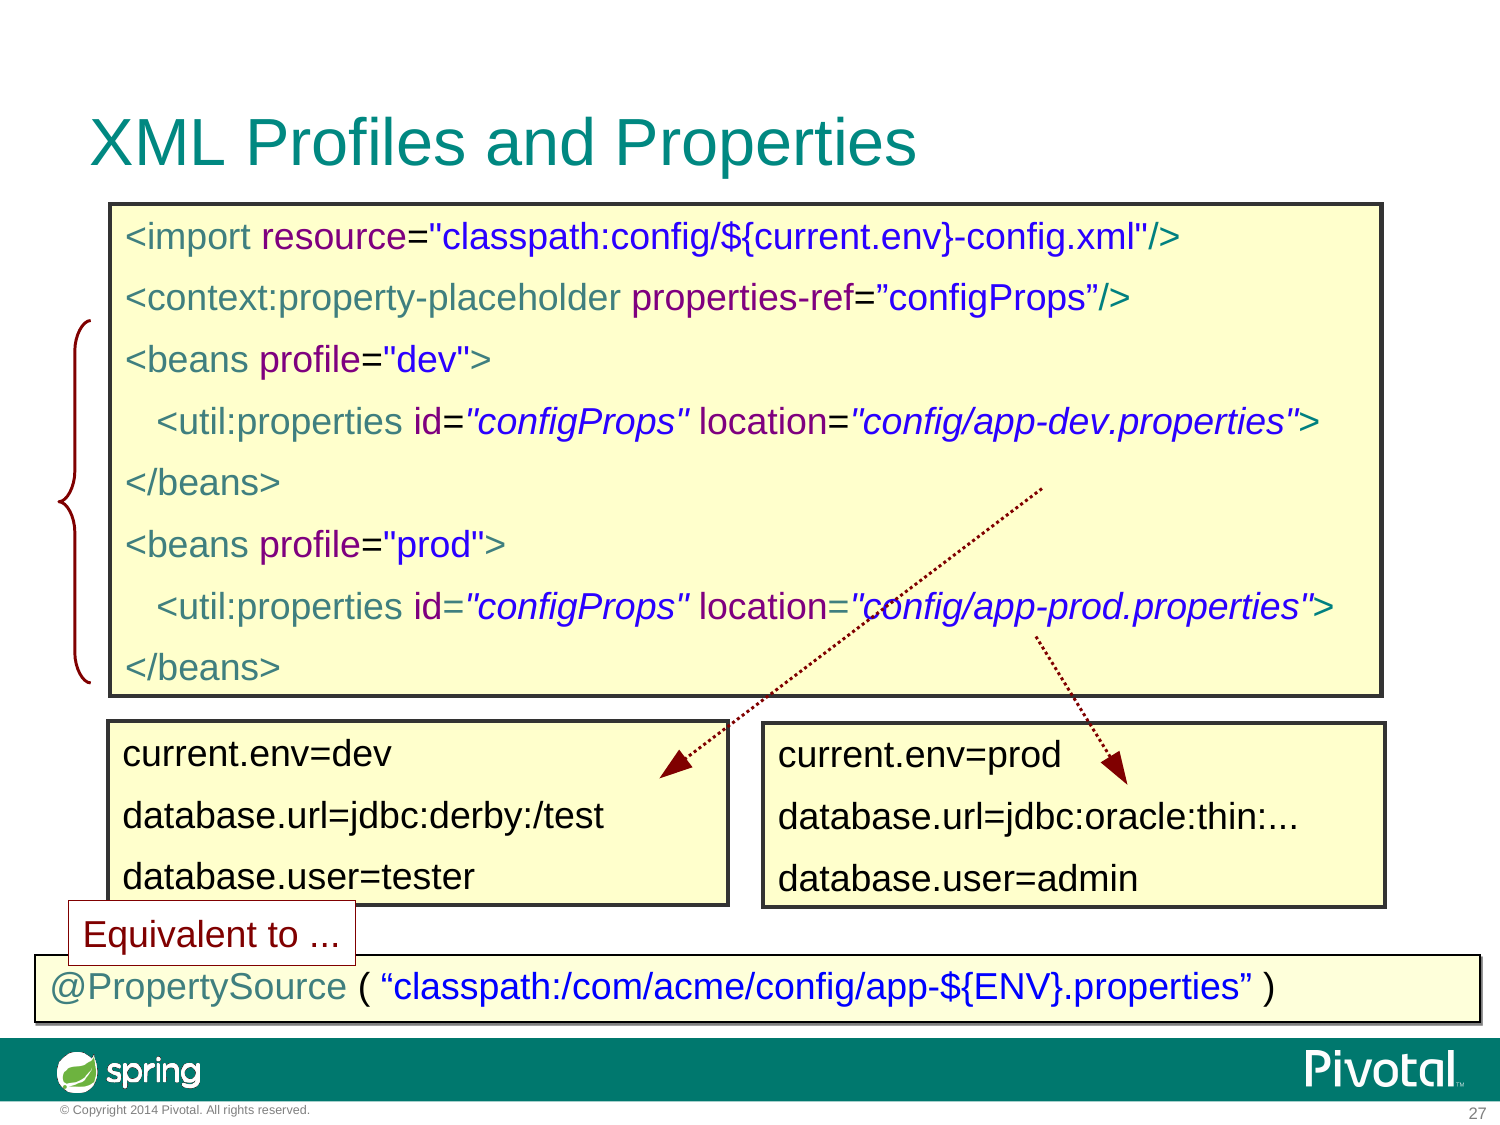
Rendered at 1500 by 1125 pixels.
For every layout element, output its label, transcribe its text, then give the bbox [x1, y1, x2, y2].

text_box <import resource="classpath:config/${current.env}-config.xml"/> <context:property-placeholder properties-ref=”configProps”/> <beans profile="dev"> <util:properties id="configProps" location="config/app-dev.properties"> </beans> <beans profile="prod"> <util:properties id="configProps" location="config/app-prod.properties"> </beans> [110, 204, 1382, 697]
text_box current.env=prod database.url=jdbc:oracle:thin:... database.user=admin [763, 722, 1385, 907]
text_box @PropertySource ( “classpath:/com/acme/config/app-${ENV}.properties” ) [34, 955, 1480, 1023]
picture [1306, 1050, 1464, 1087]
text_box Equivalent to ... [68, 900, 356, 966]
title XML Profiles and Properties [75, 45, 1426, 233]
text_box current.env=dev database.url=jdbc:derby:/test database.user=tester [107, 721, 729, 906]
picture [32, 1041, 210, 1103]
